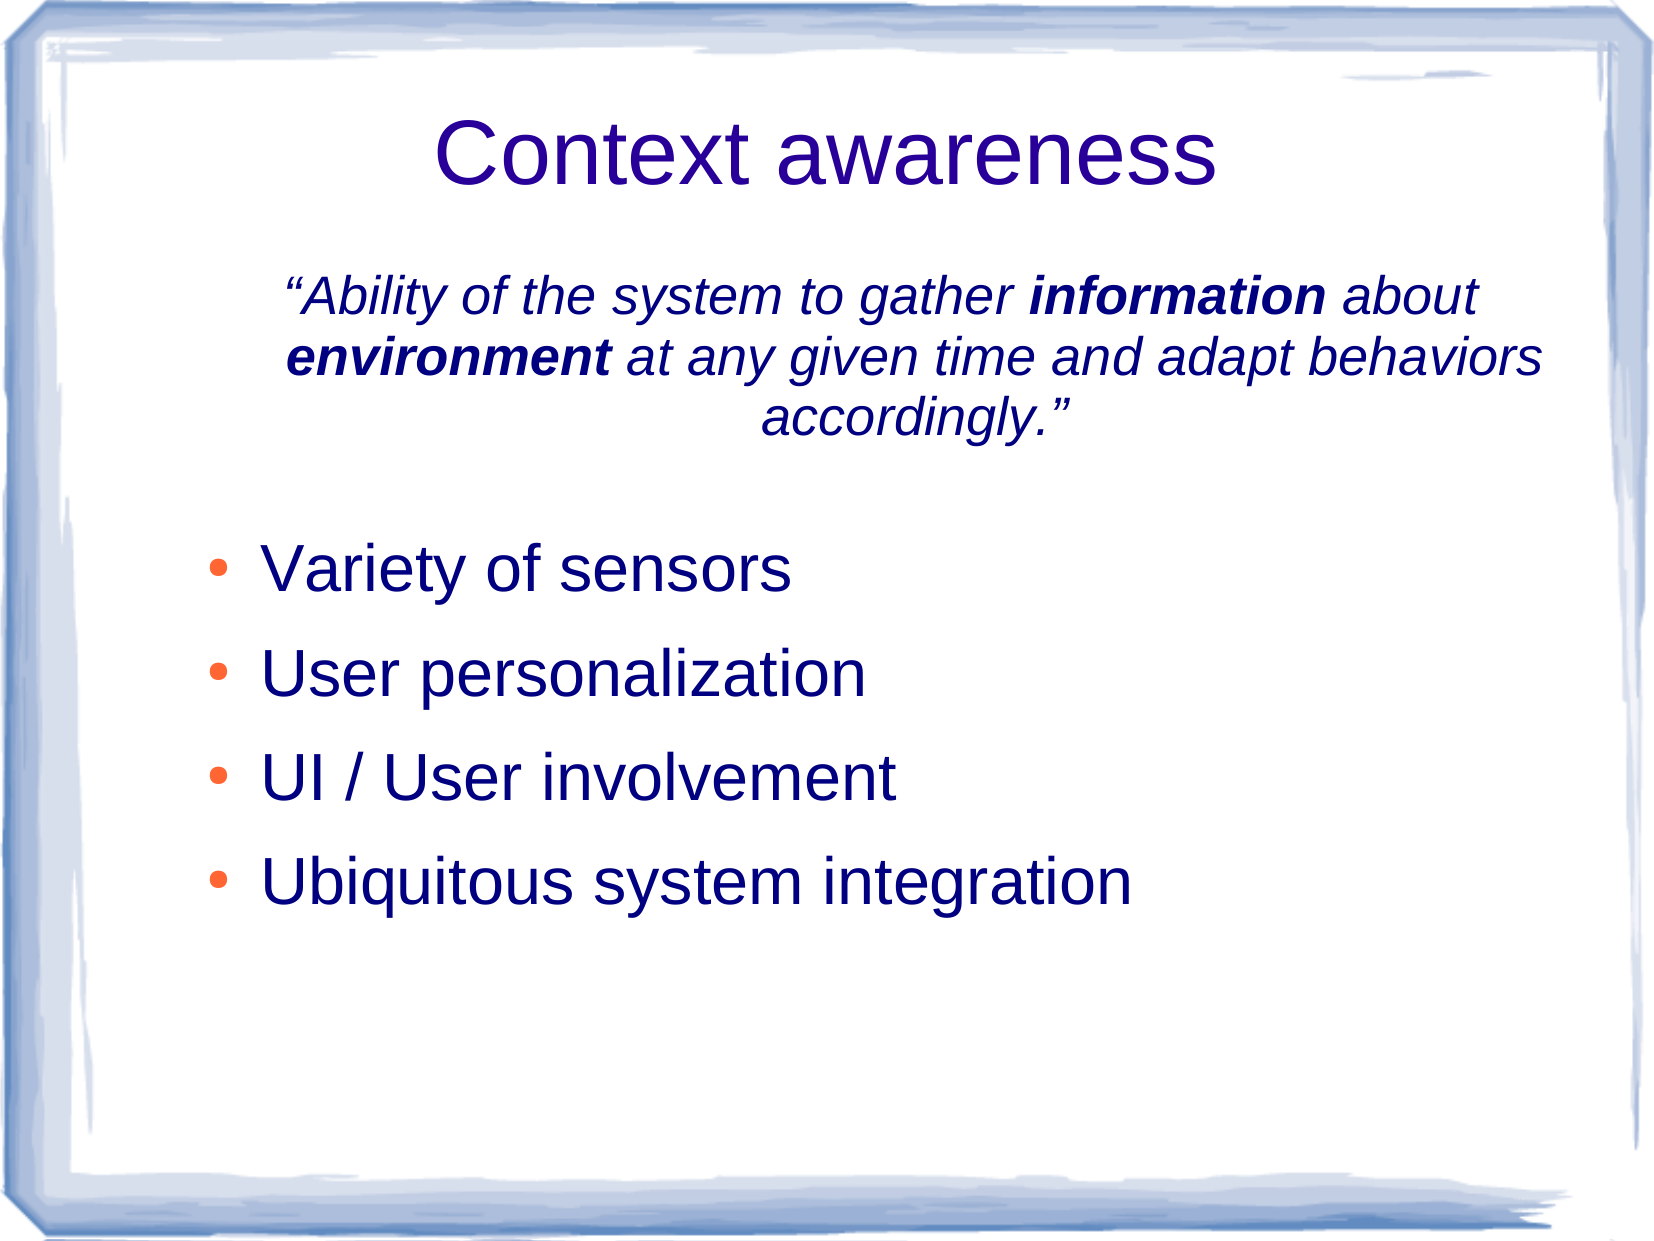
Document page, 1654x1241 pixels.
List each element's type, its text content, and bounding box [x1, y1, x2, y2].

list “Ability of the system to gather information about environment at any given time and adapt behaviors accordingly.” [118, 265, 1571, 502]
title Context awareness [82, 49, 1571, 257]
picture [0, 0, 1654, 1241]
list Variety of sensors User personalization UI / User involvement Ubiquitous system integration [171, 531, 1536, 1152]
